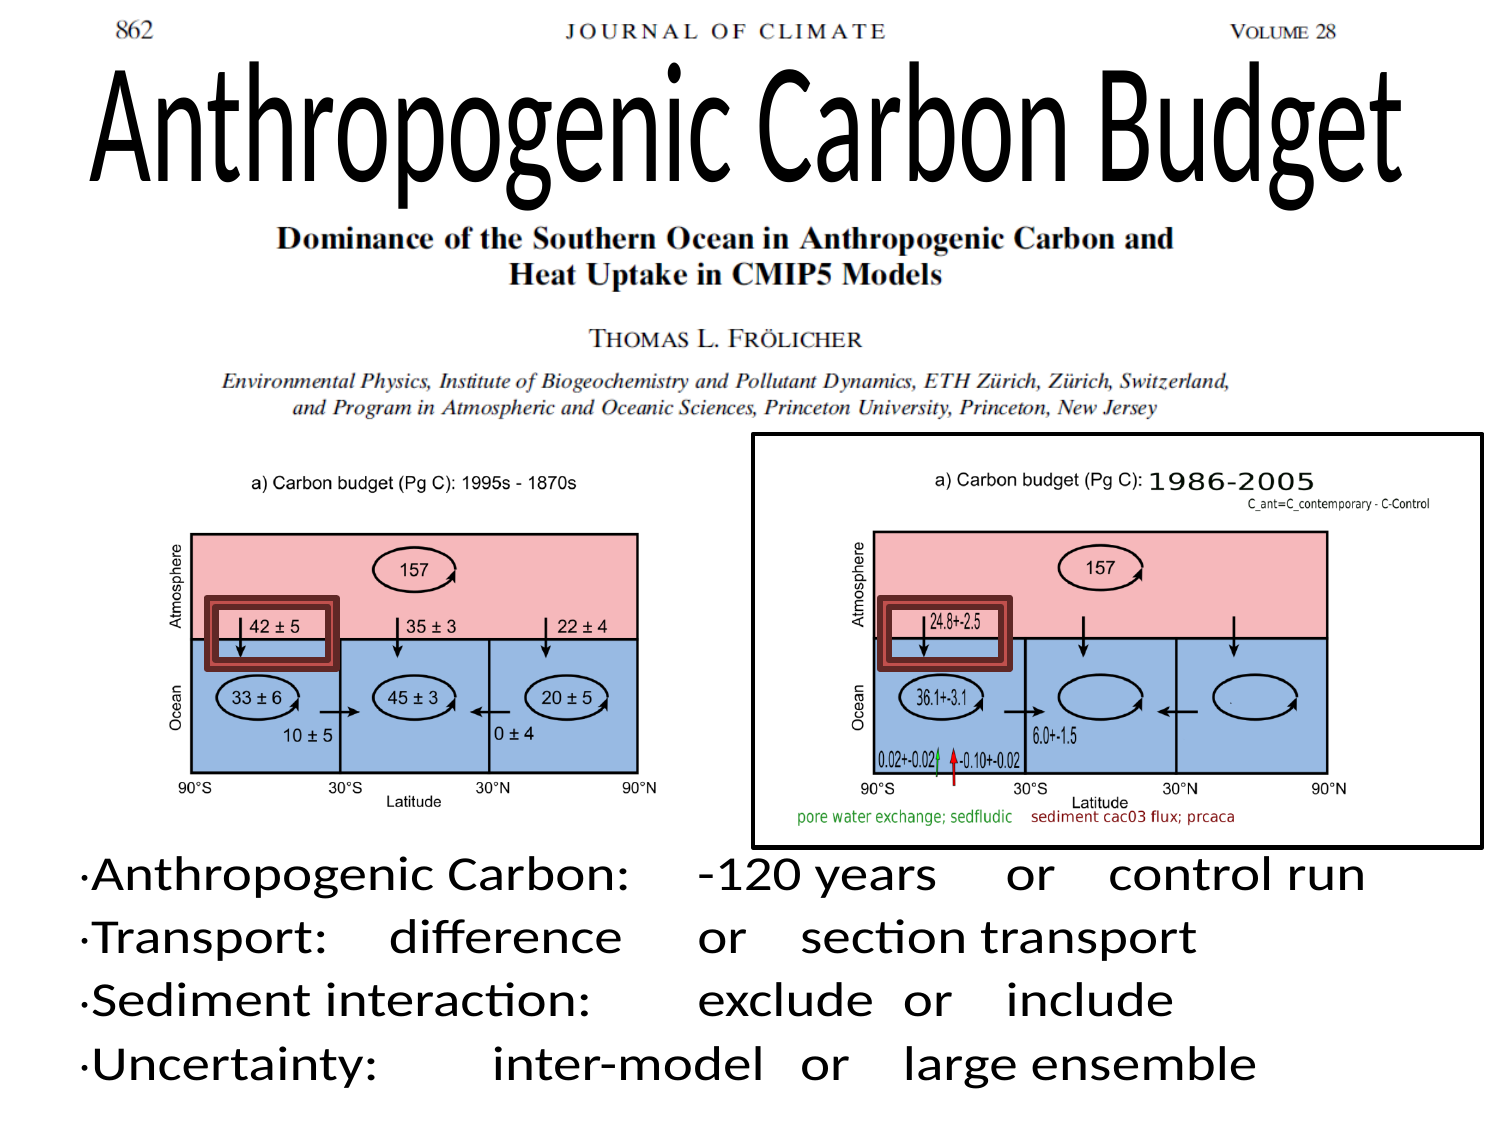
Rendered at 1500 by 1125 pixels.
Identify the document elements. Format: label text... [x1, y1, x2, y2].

title Anthropogenic Carbon Budget [75, 45, 1426, 233]
picture [103, 450, 727, 835]
picture [100, 0, 1382, 45]
picture [100, 233, 1382, 430]
text_box [752, 433, 1483, 848]
list Anthropogenic Carbon: -120 years or control run Transport: difference or section transport Sediment interaction: exclude or include Uncertainty: inter-model or large ensemble [66, 846, 1482, 1100]
text_box [206, 597, 337, 669]
